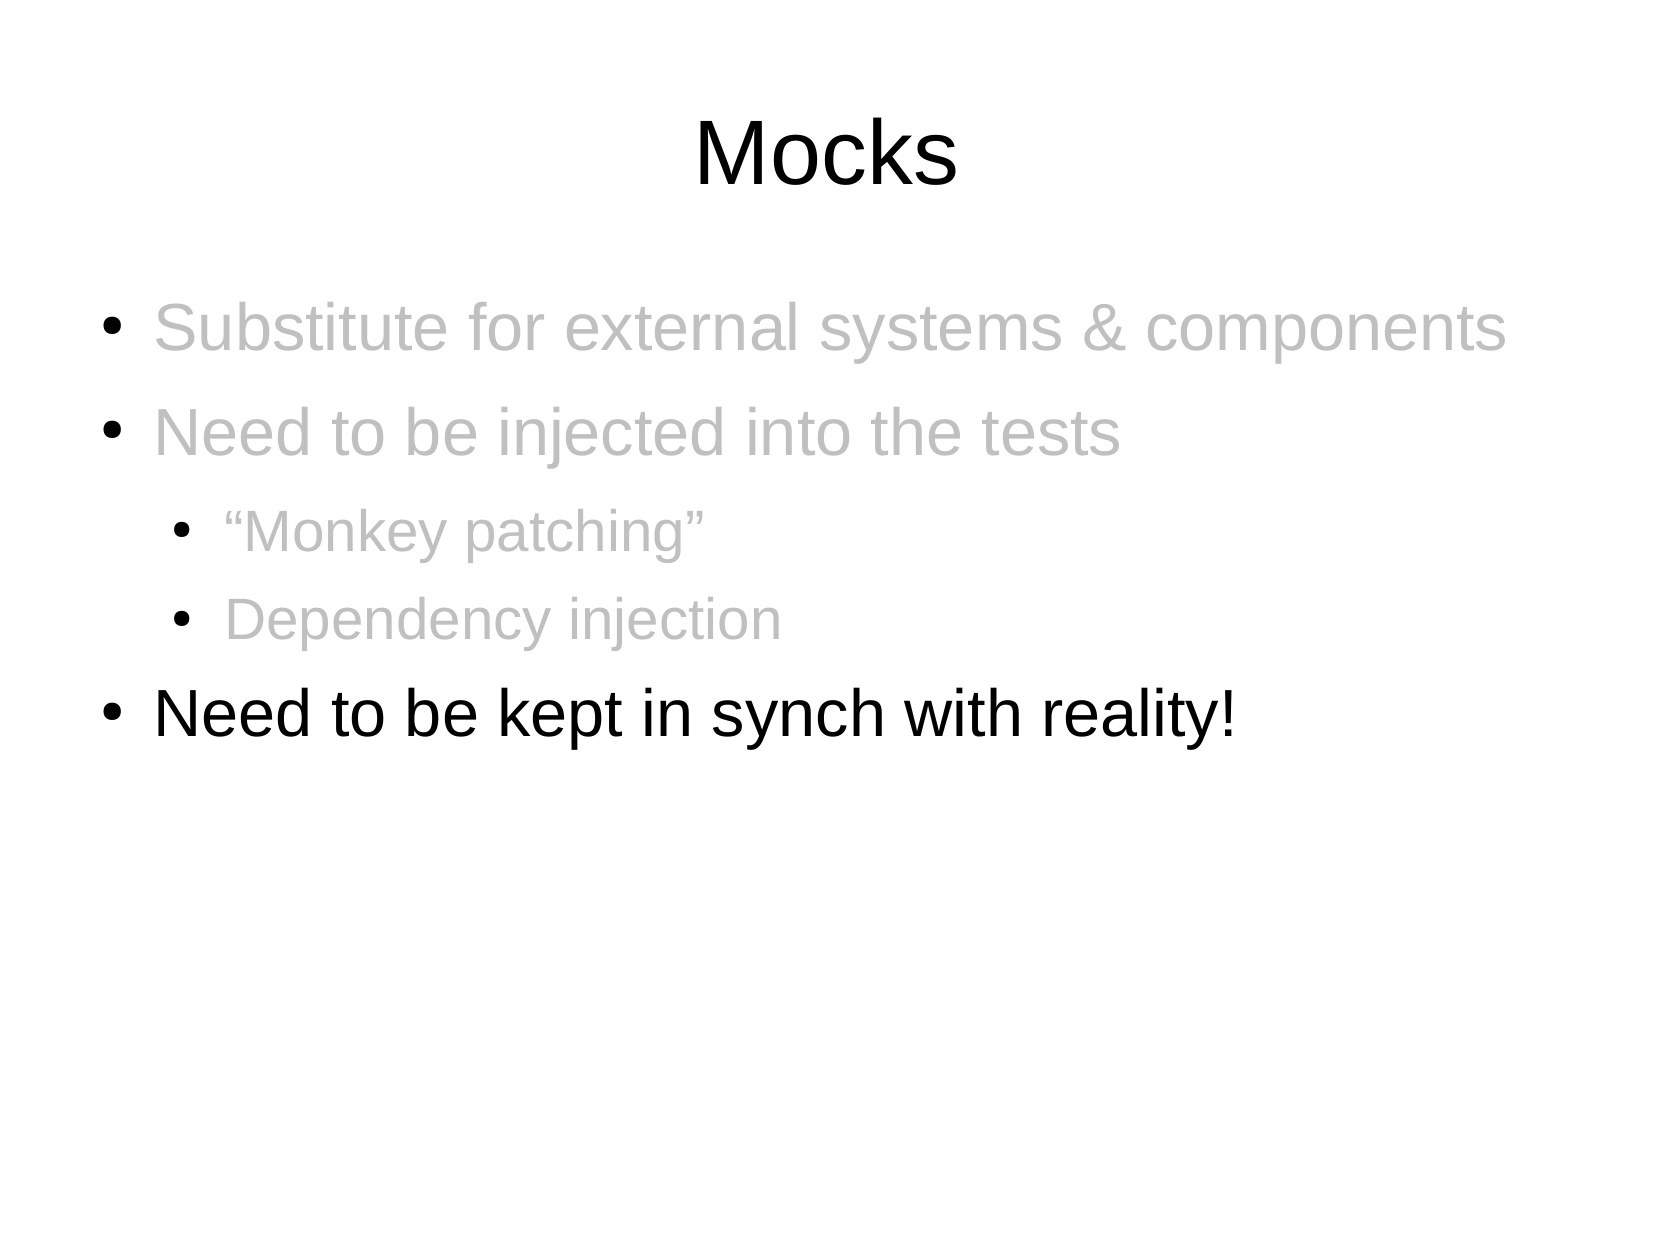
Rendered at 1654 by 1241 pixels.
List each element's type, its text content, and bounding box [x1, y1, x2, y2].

title Mocks [82, 49, 1571, 257]
list Substitute for external systems & components Need to be injected into the tests “Monkey patching” Dependency injection Need to be kept in synch with reality! [82, 290, 1571, 1109]
